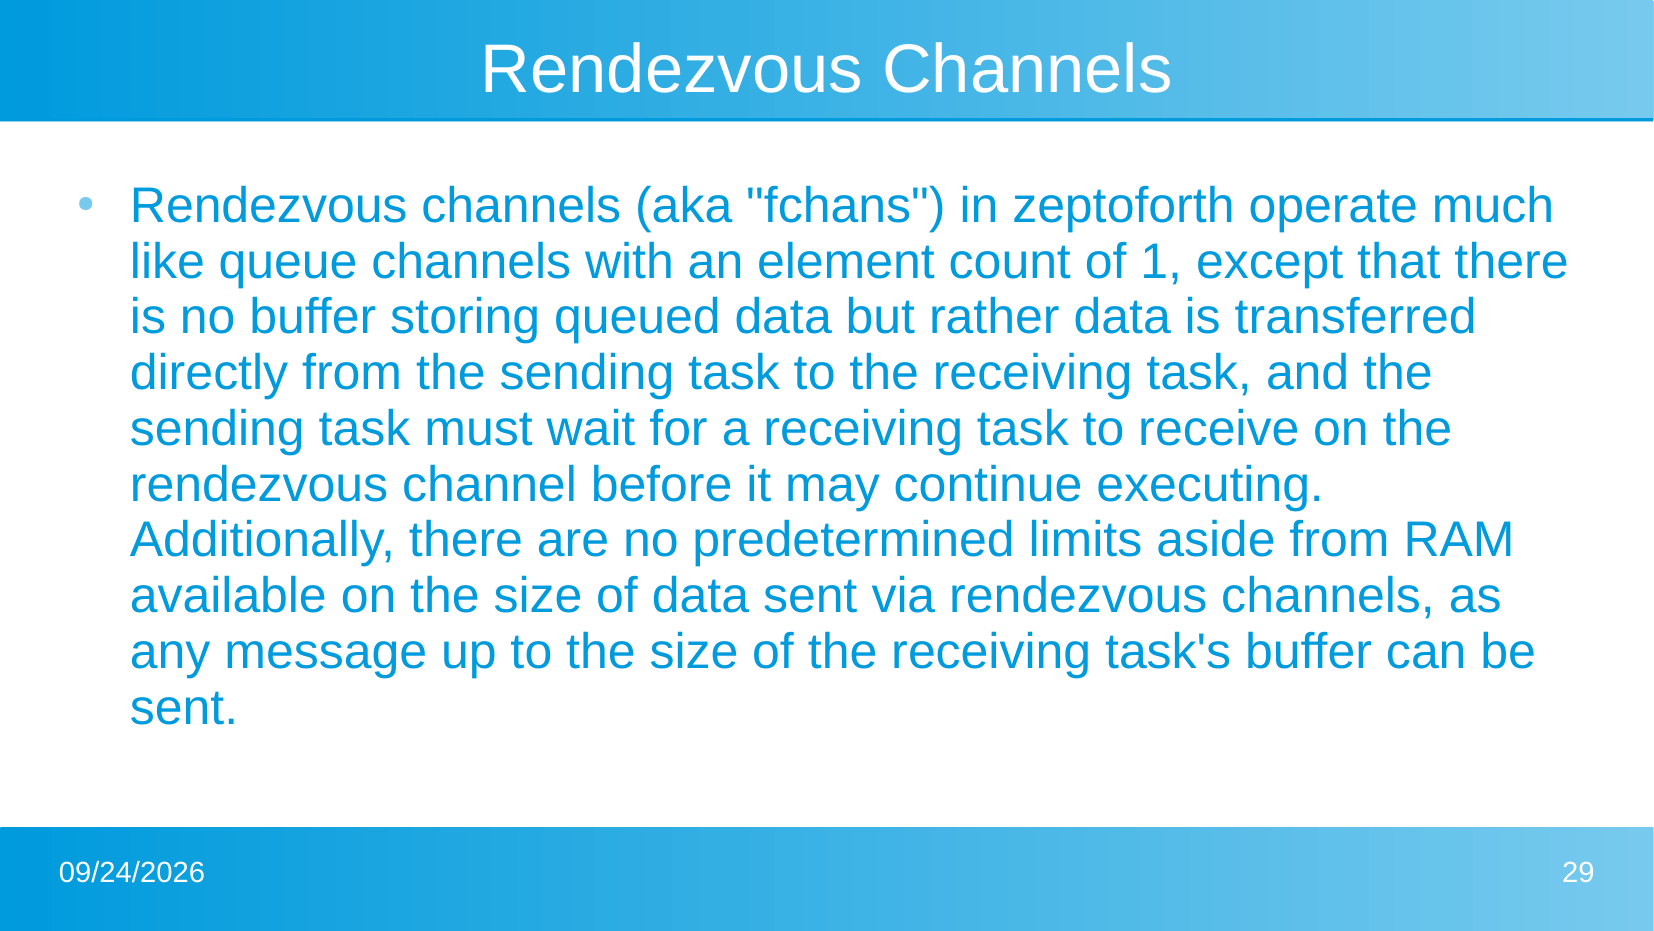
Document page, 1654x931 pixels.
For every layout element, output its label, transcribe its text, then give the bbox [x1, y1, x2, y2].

list Rendezvous channels (aka "fchans") in zeptoforth operate much like queue channels with an element count of 1, except that there is no buffer storing queued data but rather data is transferred directly from the sending task to the receiving task, and the sending task must wait for a receiving task to receive on the rendezvous channel before it may continue executing. Additionally, there are no predetermined limits aside from RAM available on the size of data sent via rendezvous channels, as any message up to the size of the receiving task's buffer can be sent. [59, 177, 1595, 768]
title Rendezvous Channels [59, 29, 1595, 108]
